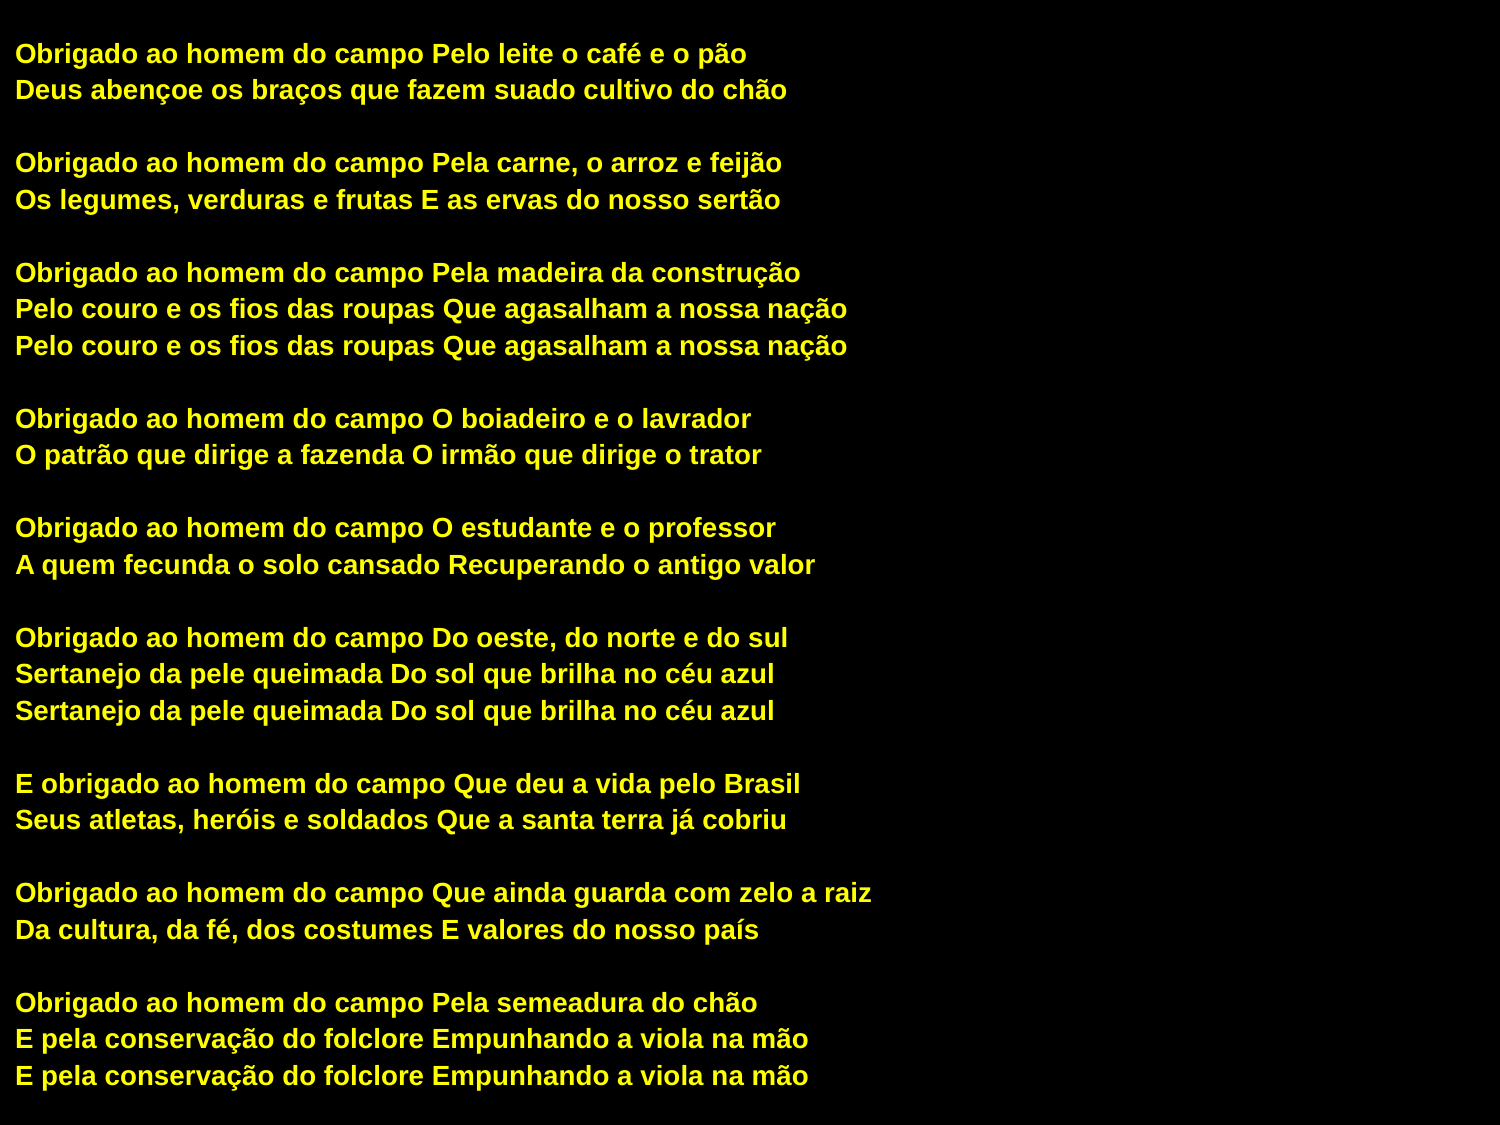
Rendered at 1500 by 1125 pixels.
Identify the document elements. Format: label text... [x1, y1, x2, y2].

subtitle Obrigado ao homem do campo Pelo leite o café e o pão Deus abençoe os braços que fazem suado cultivo do chão Obrigado ao homem do campo Pela carne, o arroz e feijão Os legumes, verduras e frutas E as ervas do nosso sertão Obrigado ao homem do campo Pela madeira da construção Pelo couro e os fios das roupas Que agasalham a nossa nação Pelo couro e os fios das roupas Que agasalham a nossa nação Obrigado ao homem do campo O boiadeiro e o lavrador O patrão que dirige a fazenda O irmão que dirige o trator Obrigado ao homem do campo O estudante e o professor A quem fecunda o solo cansado Recuperando o antigo valor Obrigado ao homem do campo Do oeste, do norte e do sul Sertanejo da pele queimada Do sol que brilha no céu azul Sertanejo da pele queimada Do sol que brilha no céu azul E obrigado ao homem do campo Que deu a vida pelo Brasil Seus atletas, heróis e soldados Que a santa terra já cobriu Obrigado ao homem do campo Que ainda guarda com zelo a raiz Da cultura, da fé, dos costumes E valores do nosso país Obrigado ao homem do campo Pela semeadura do chão E pela conservação do folclore Empunhando a viola na mão E pela conservação do folclore Empunhando a viola na mão [0, 0, 1500, 1125]
